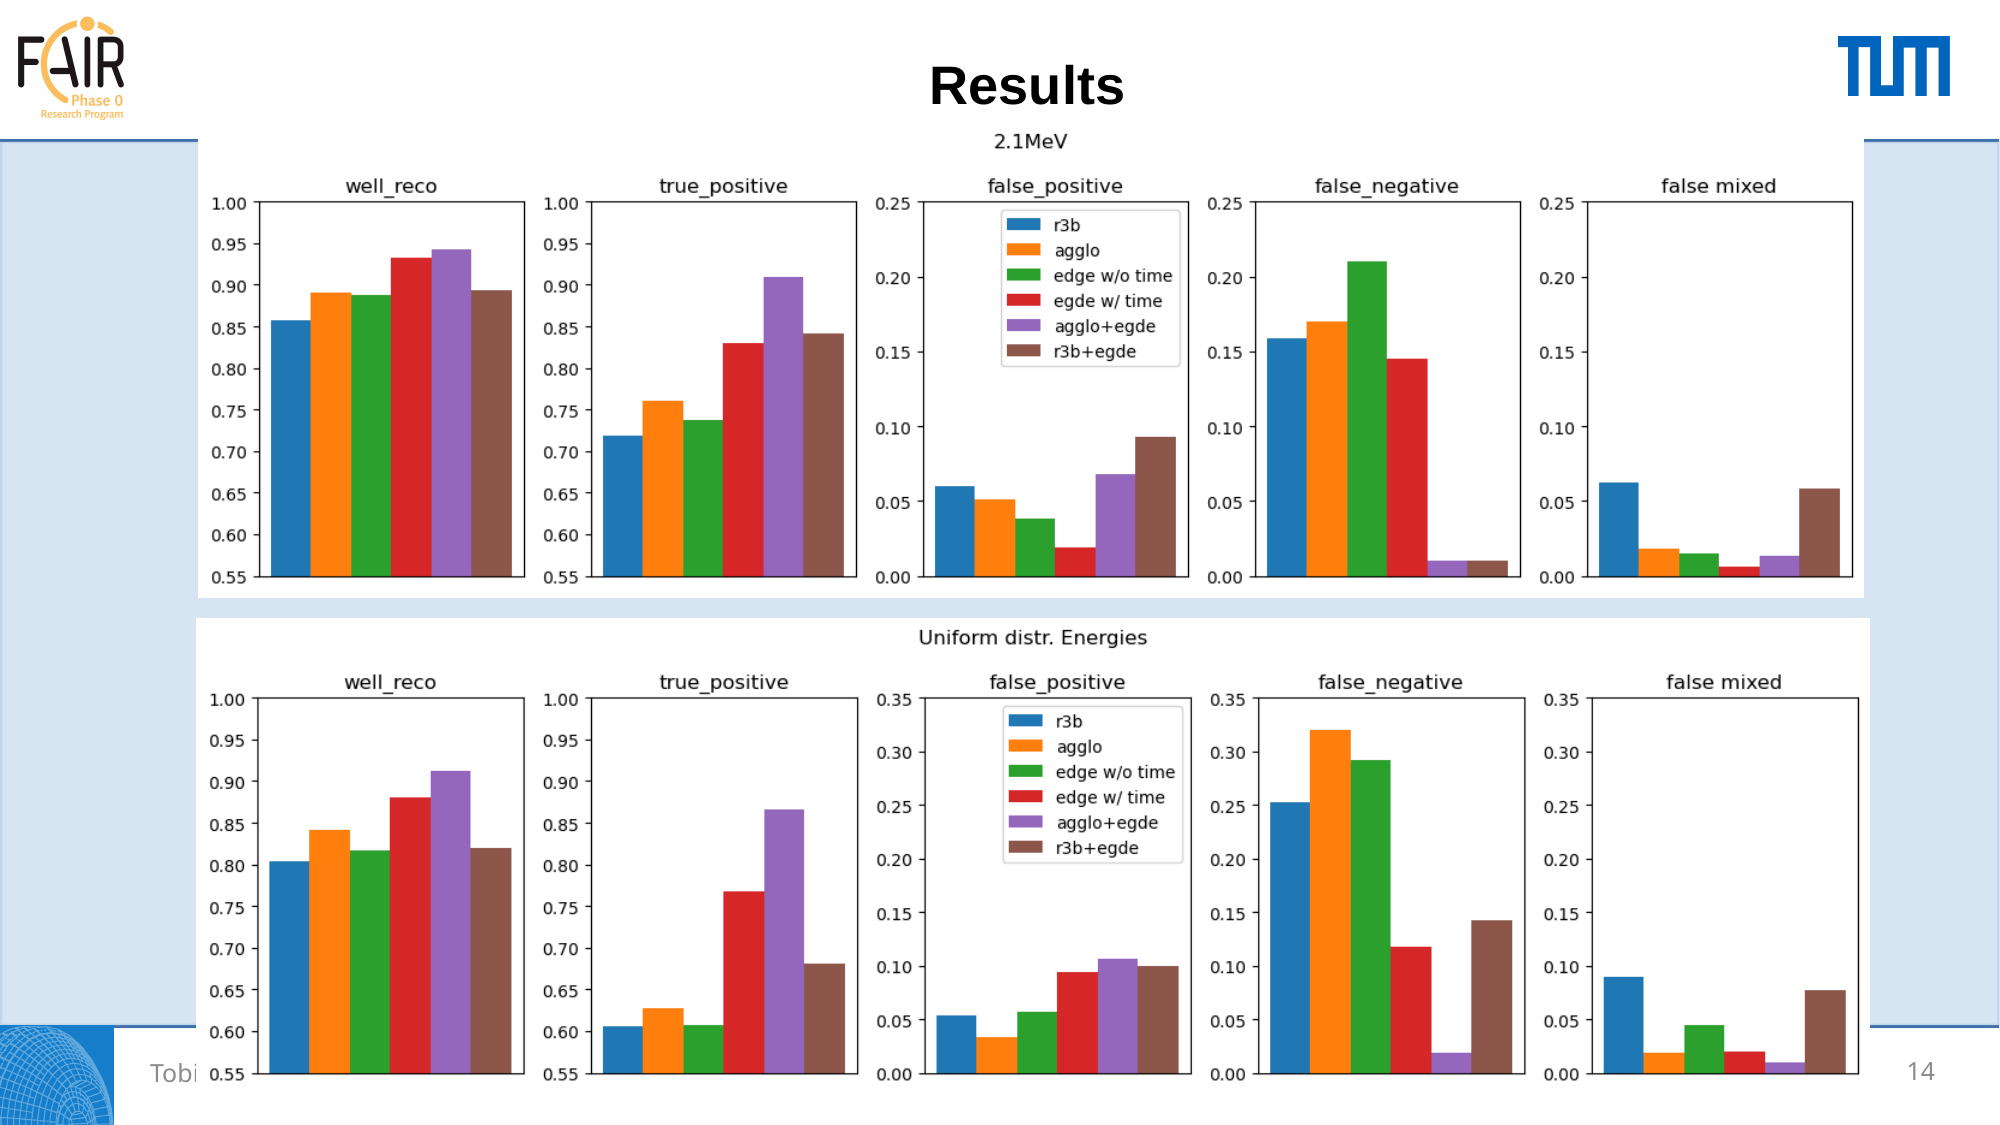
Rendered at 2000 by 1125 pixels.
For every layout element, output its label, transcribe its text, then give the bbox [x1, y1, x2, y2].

picture [0, 1025, 114, 1125]
text_box Results [360, 48, 1696, 122]
picture [1838, 36, 1950, 96]
picture [198, 122, 1864, 598]
picture [196, 618, 1870, 1096]
picture [15, 15, 142, 120]
